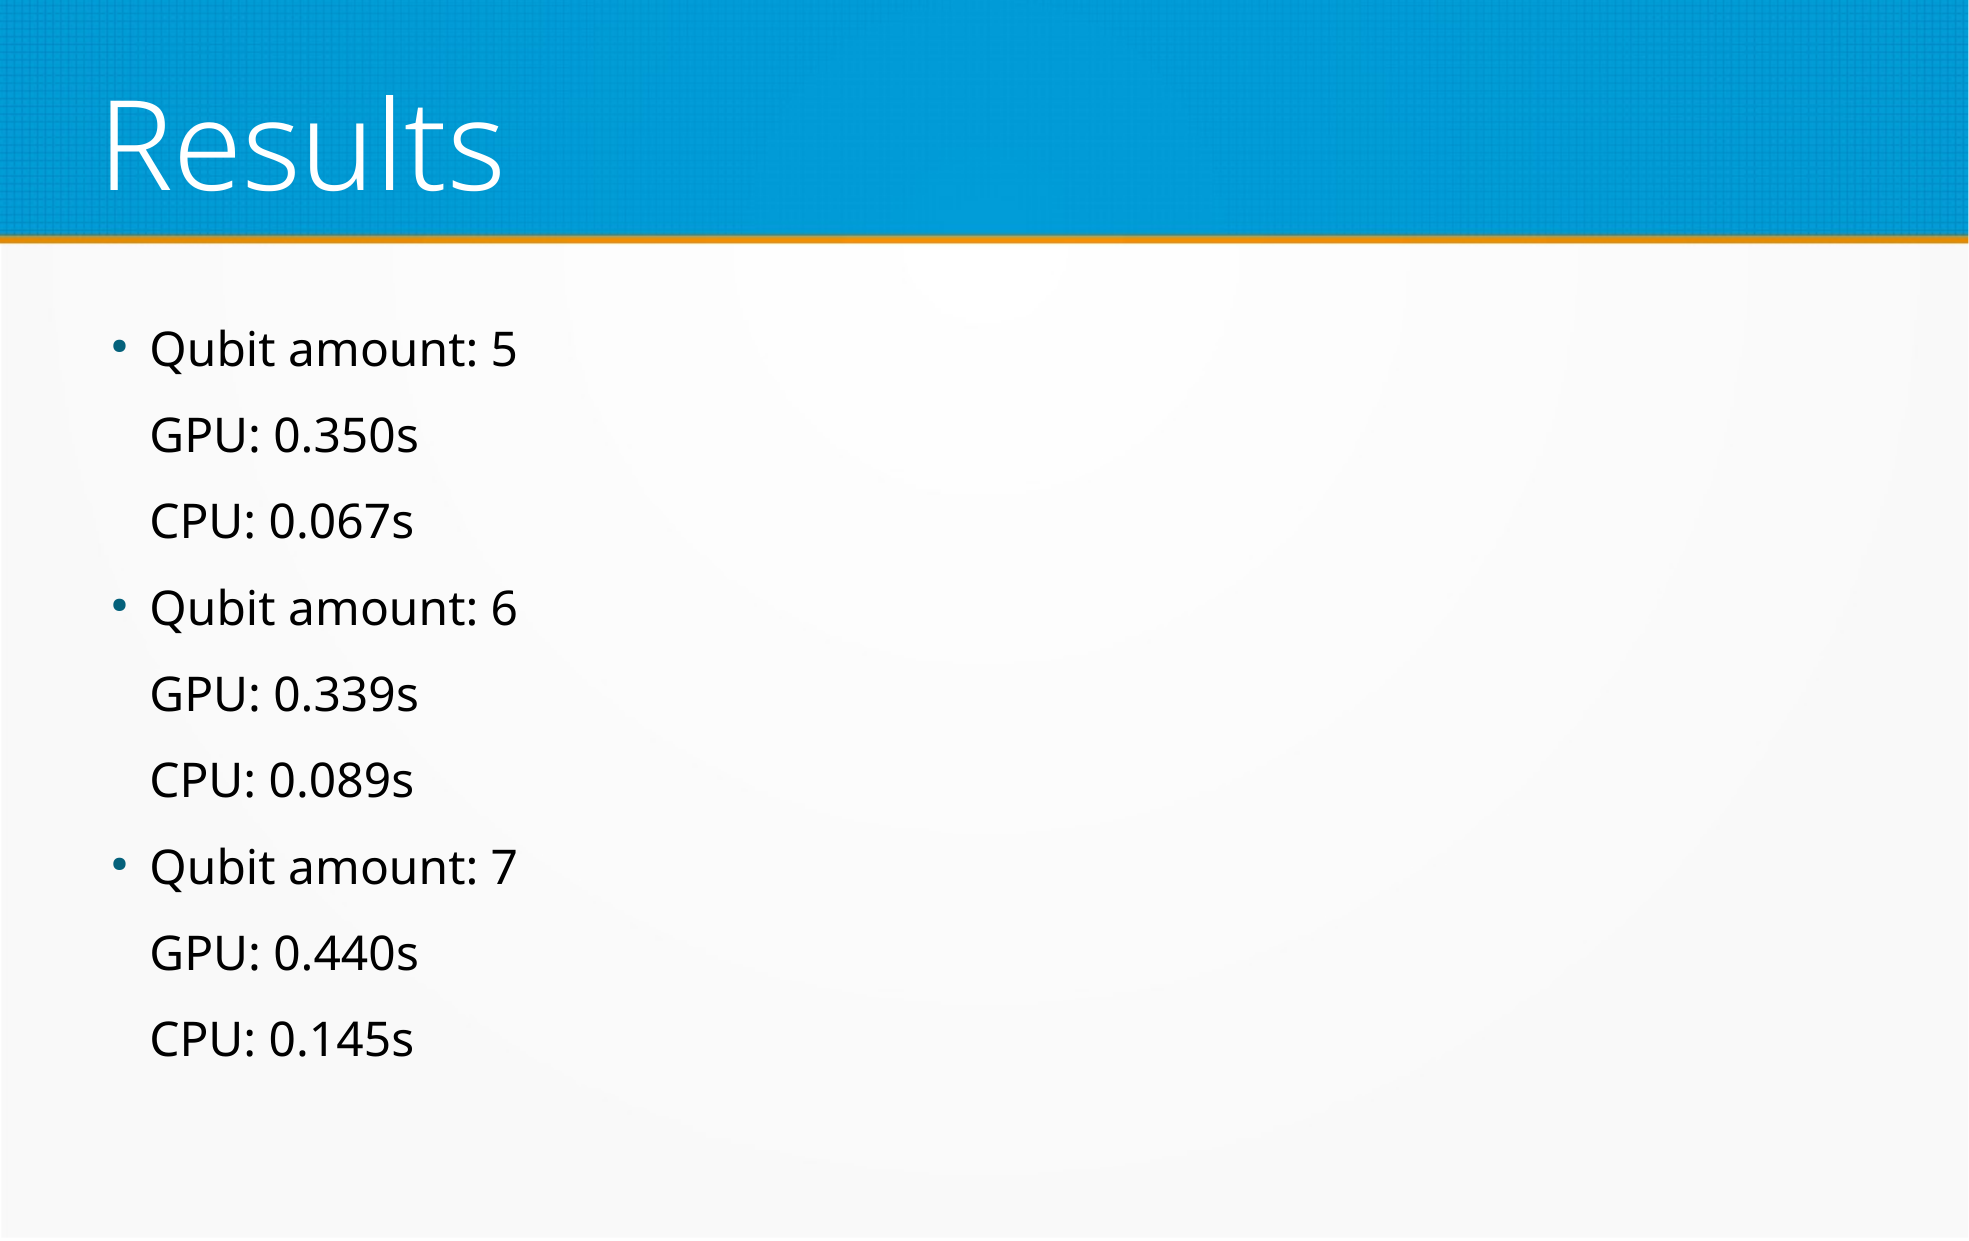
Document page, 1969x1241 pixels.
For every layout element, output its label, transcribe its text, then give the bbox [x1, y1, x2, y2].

title Results [98, 19, 1870, 227]
list Qubit amount: 5 GPU: 0.350s CPU: 0.067s Qubit amount: 6 GPU: 0.339s CPU: 0.089s Qubit amount: 7 GPU: 0.440s CPU: 0.145s [98, 315, 1861, 1081]
picture [0, 233, 1969, 1241]
